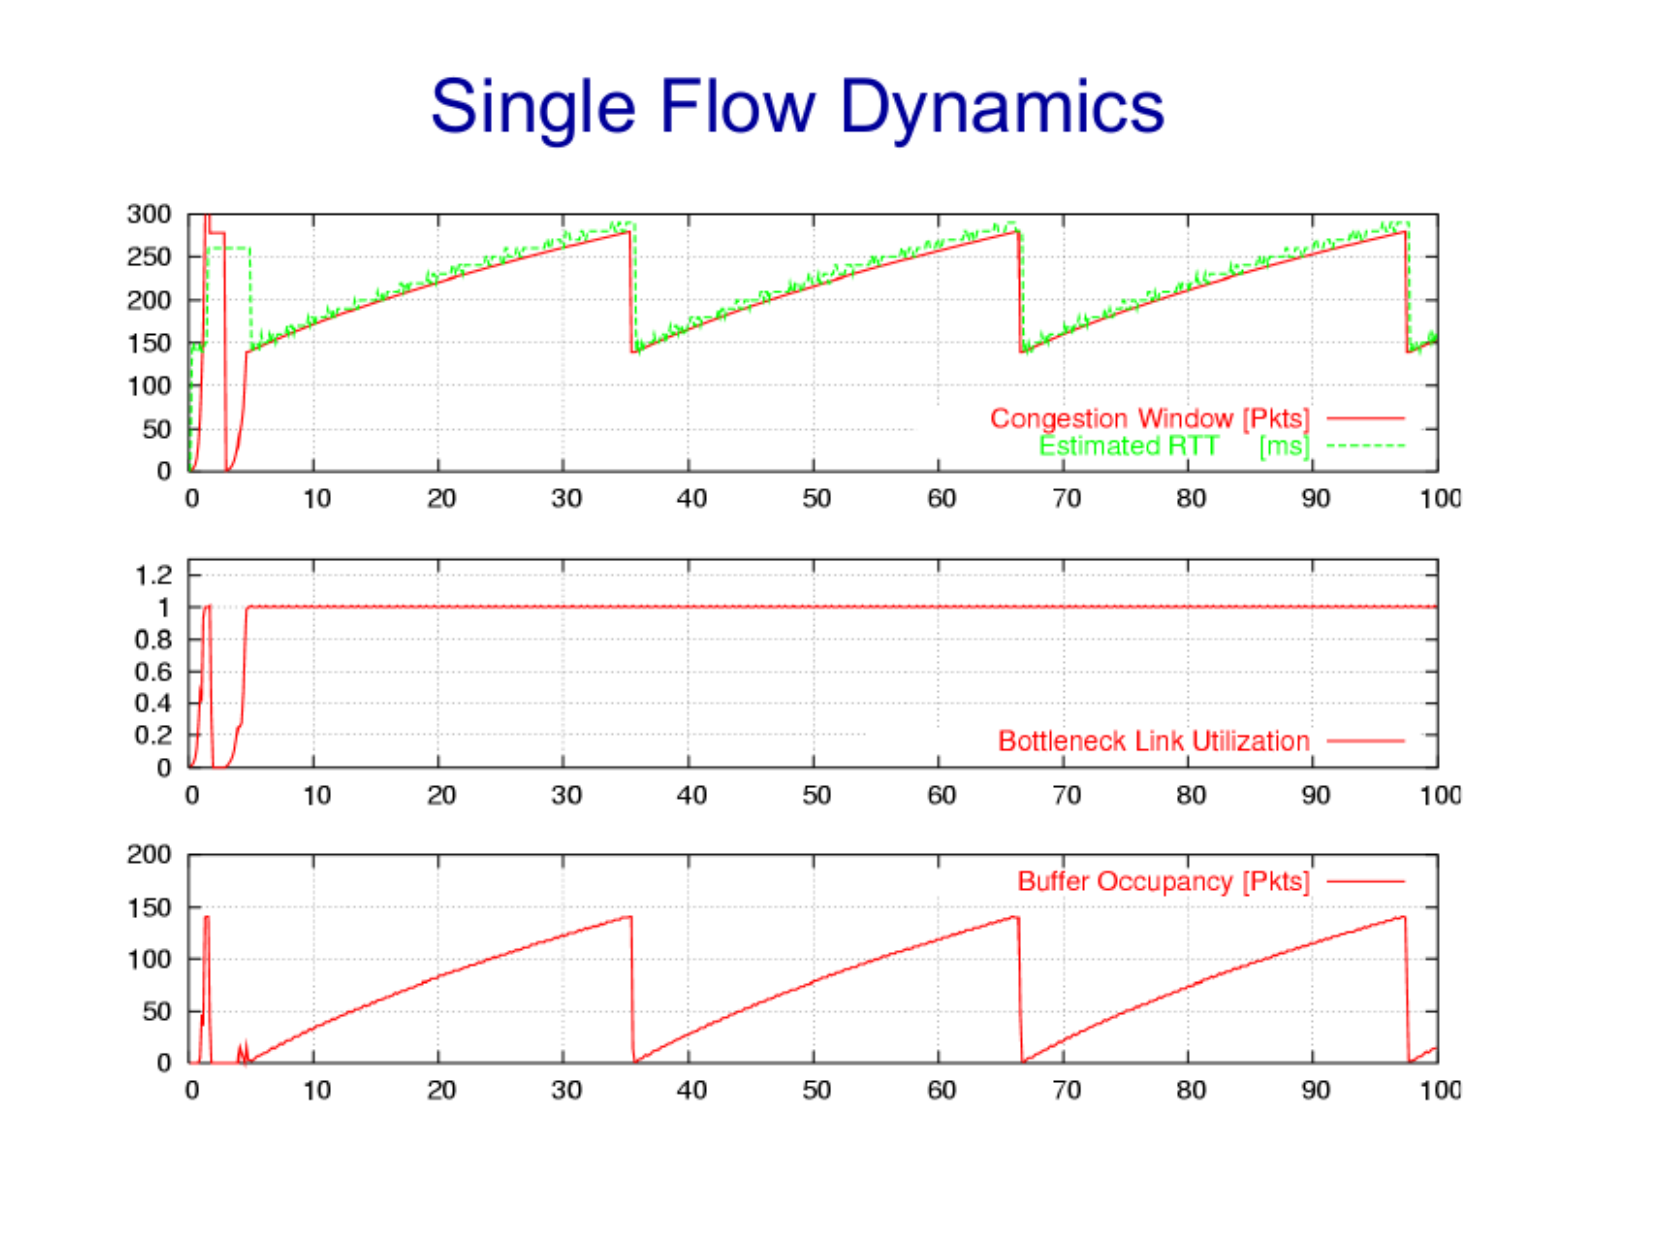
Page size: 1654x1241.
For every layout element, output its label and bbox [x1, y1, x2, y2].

picture [75, 74, 1494, 1114]
